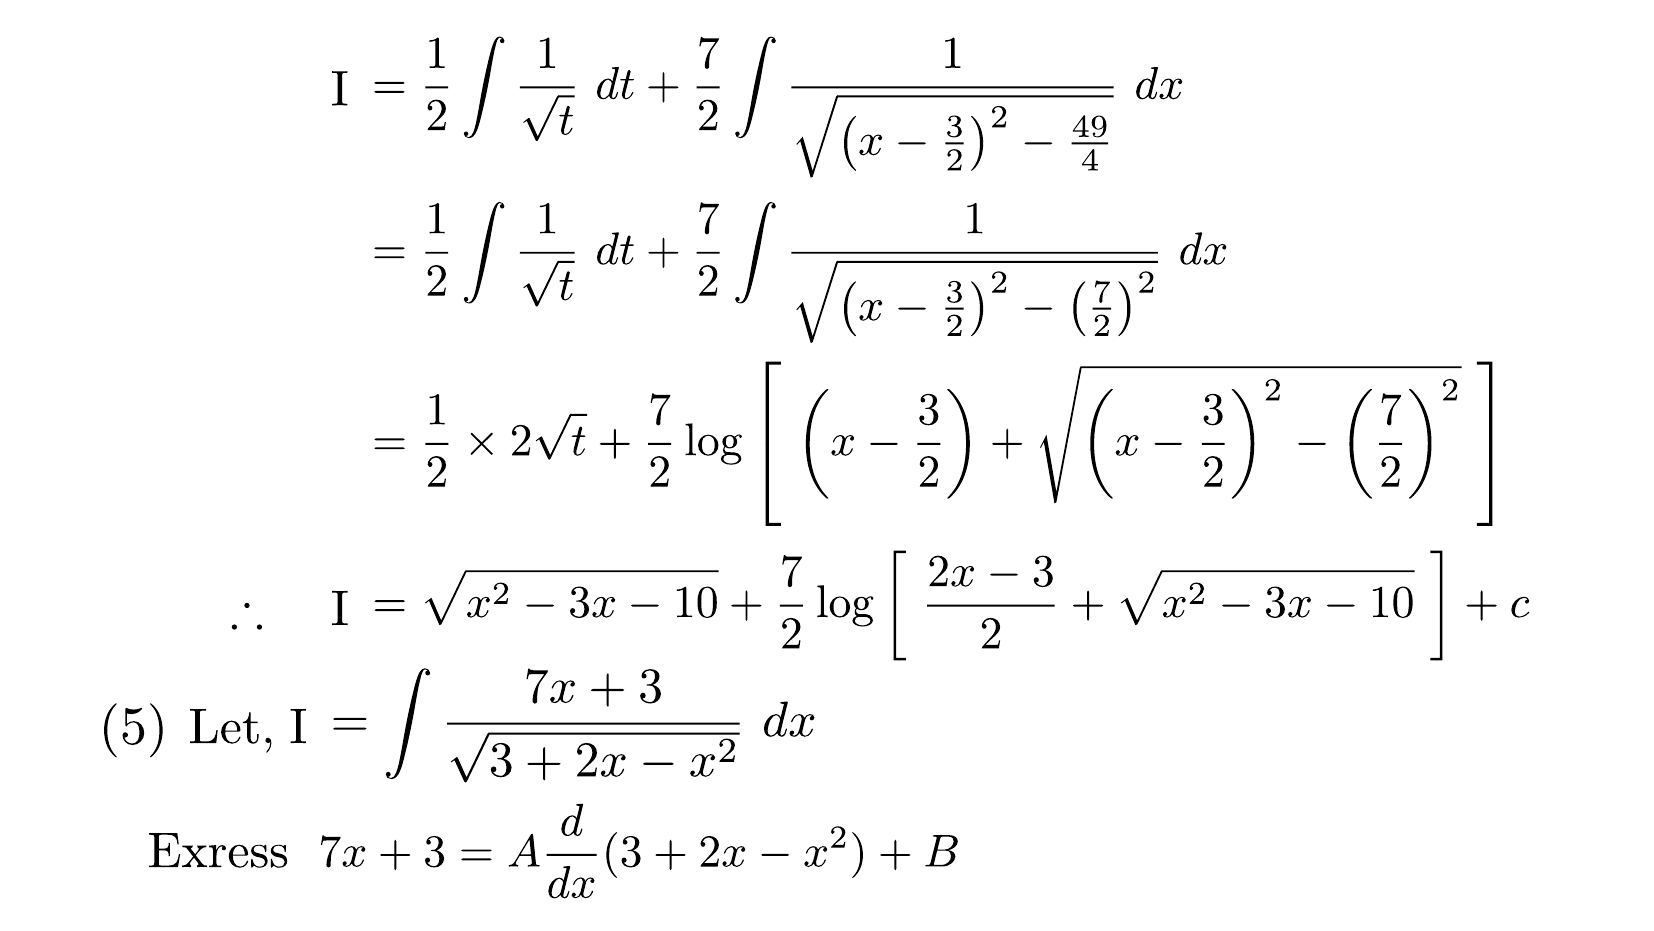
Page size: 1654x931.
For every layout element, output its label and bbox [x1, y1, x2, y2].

text_box [290, 708, 306, 744]
text_box [320, 803, 958, 899]
text_box [332, 71, 348, 106]
text_box [149, 833, 288, 868]
text_box [101, 703, 163, 758]
text_box [231, 602, 263, 630]
text_box [332, 590, 348, 626]
text_box [373, 201, 1227, 344]
text_box [190, 708, 272, 753]
title [47, 36, 1607, 898]
text_box [332, 668, 815, 783]
text_box [373, 36, 1183, 178]
text_box [374, 550, 1530, 661]
text_box [374, 361, 1493, 526]
